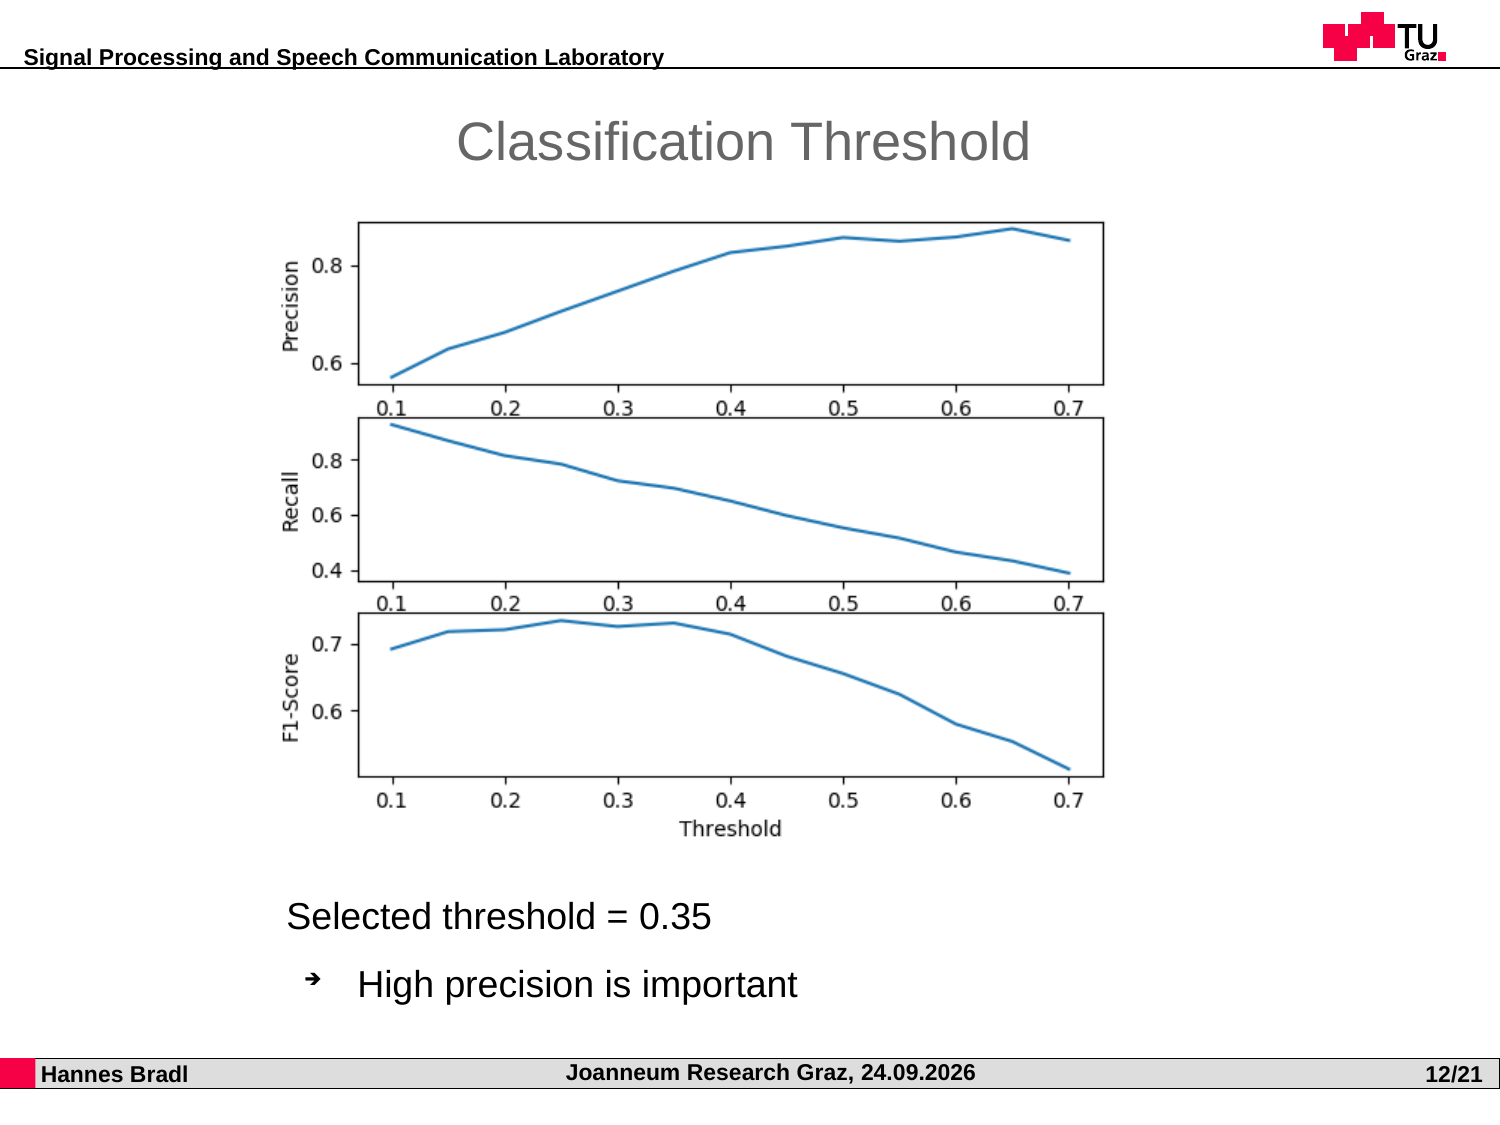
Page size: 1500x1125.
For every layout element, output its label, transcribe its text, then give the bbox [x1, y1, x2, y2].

picture [238, 206, 1199, 856]
list Selected threshold = 0.35 High precision is important [271, 862, 1300, 1051]
list Classification Threshold [107, 106, 1382, 201]
